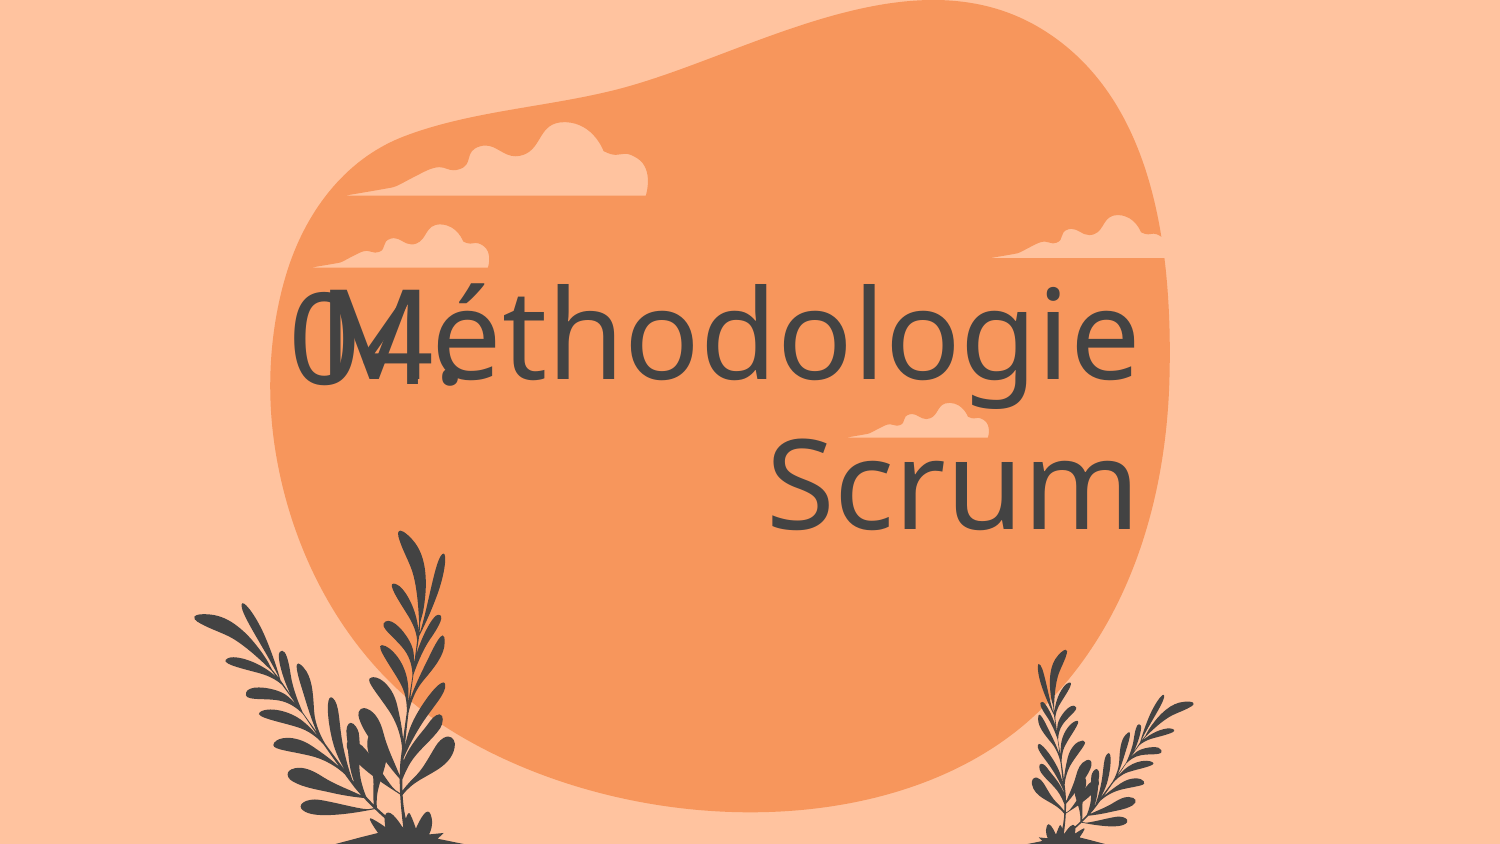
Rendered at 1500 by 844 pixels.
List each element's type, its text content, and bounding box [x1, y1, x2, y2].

text_box [299, 0, 1162, 239]
text_box Méthodologie Scrum [173, 239, 1156, 541]
text_box [1156, 258, 1170, 492]
text_box [194, 541, 1194, 844]
